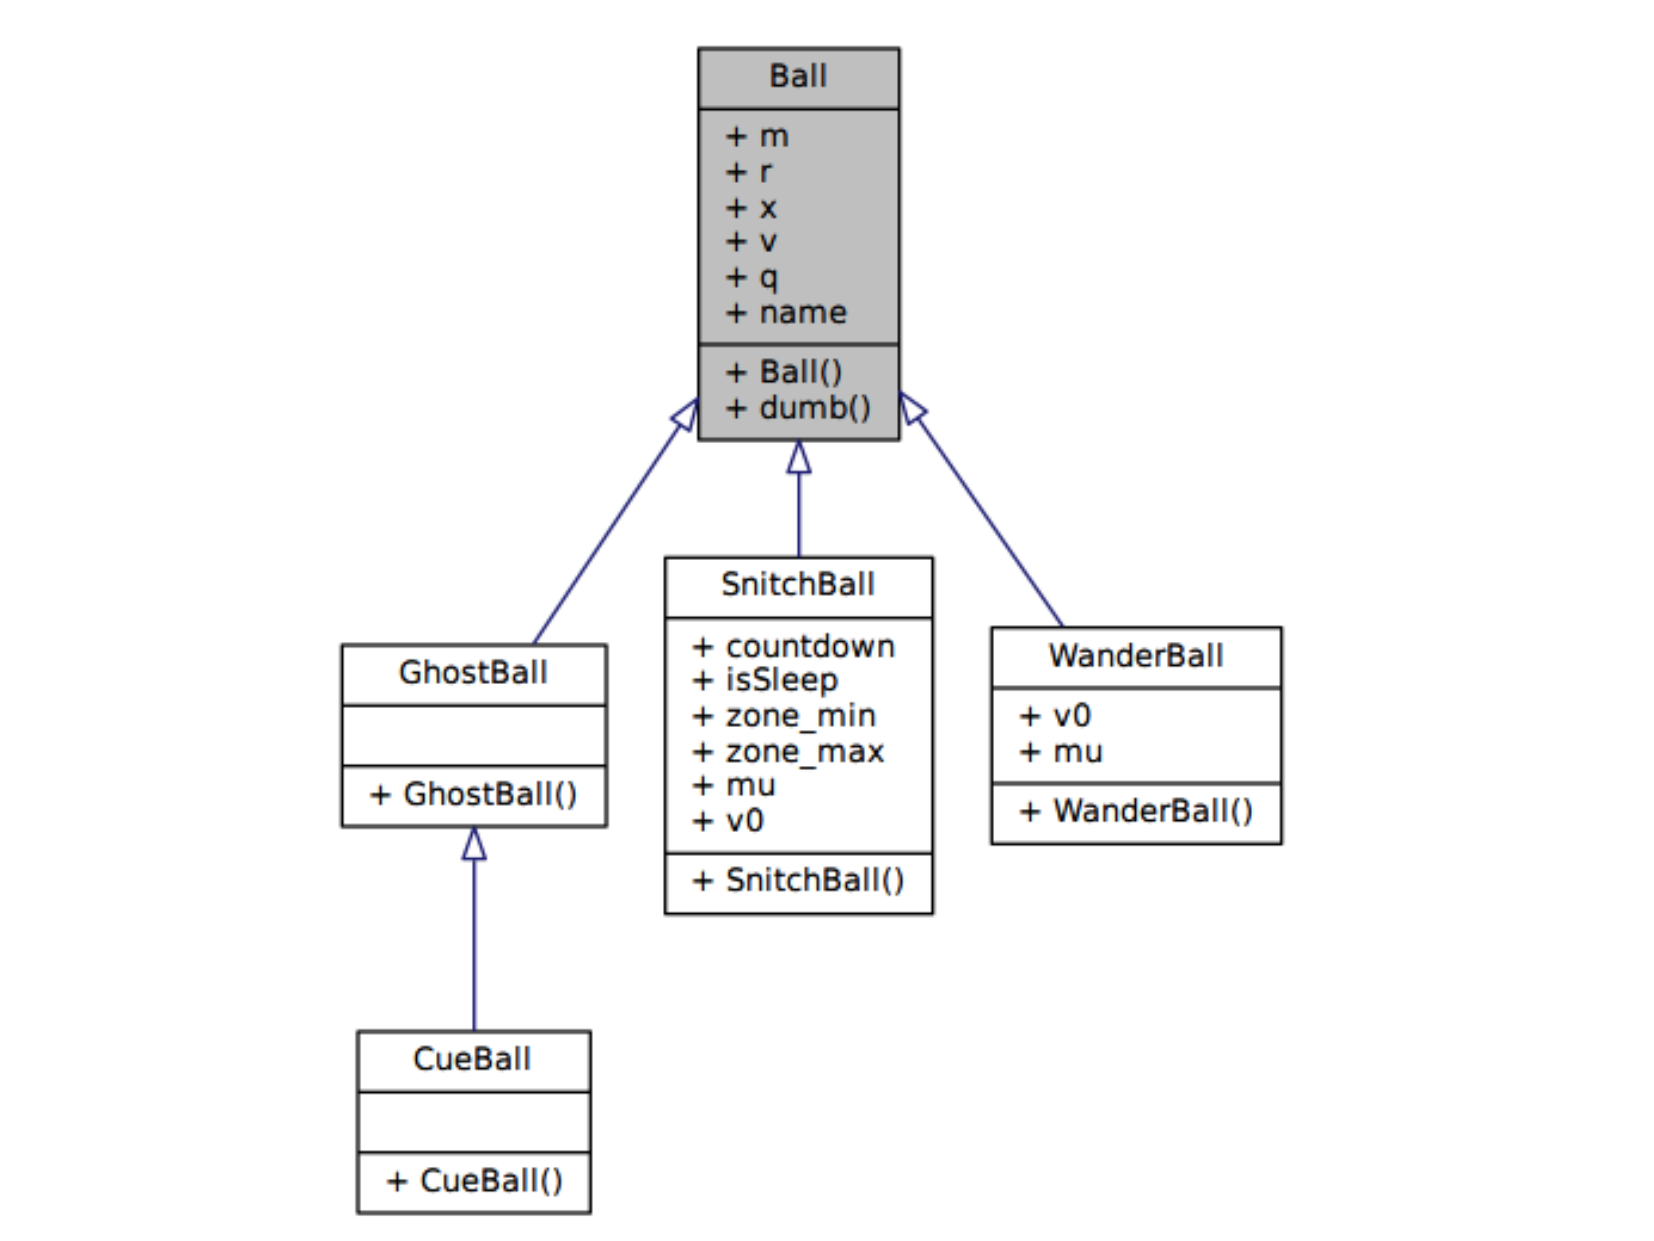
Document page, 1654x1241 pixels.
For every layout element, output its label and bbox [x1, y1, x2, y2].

picture [330, 35, 1295, 1228]
